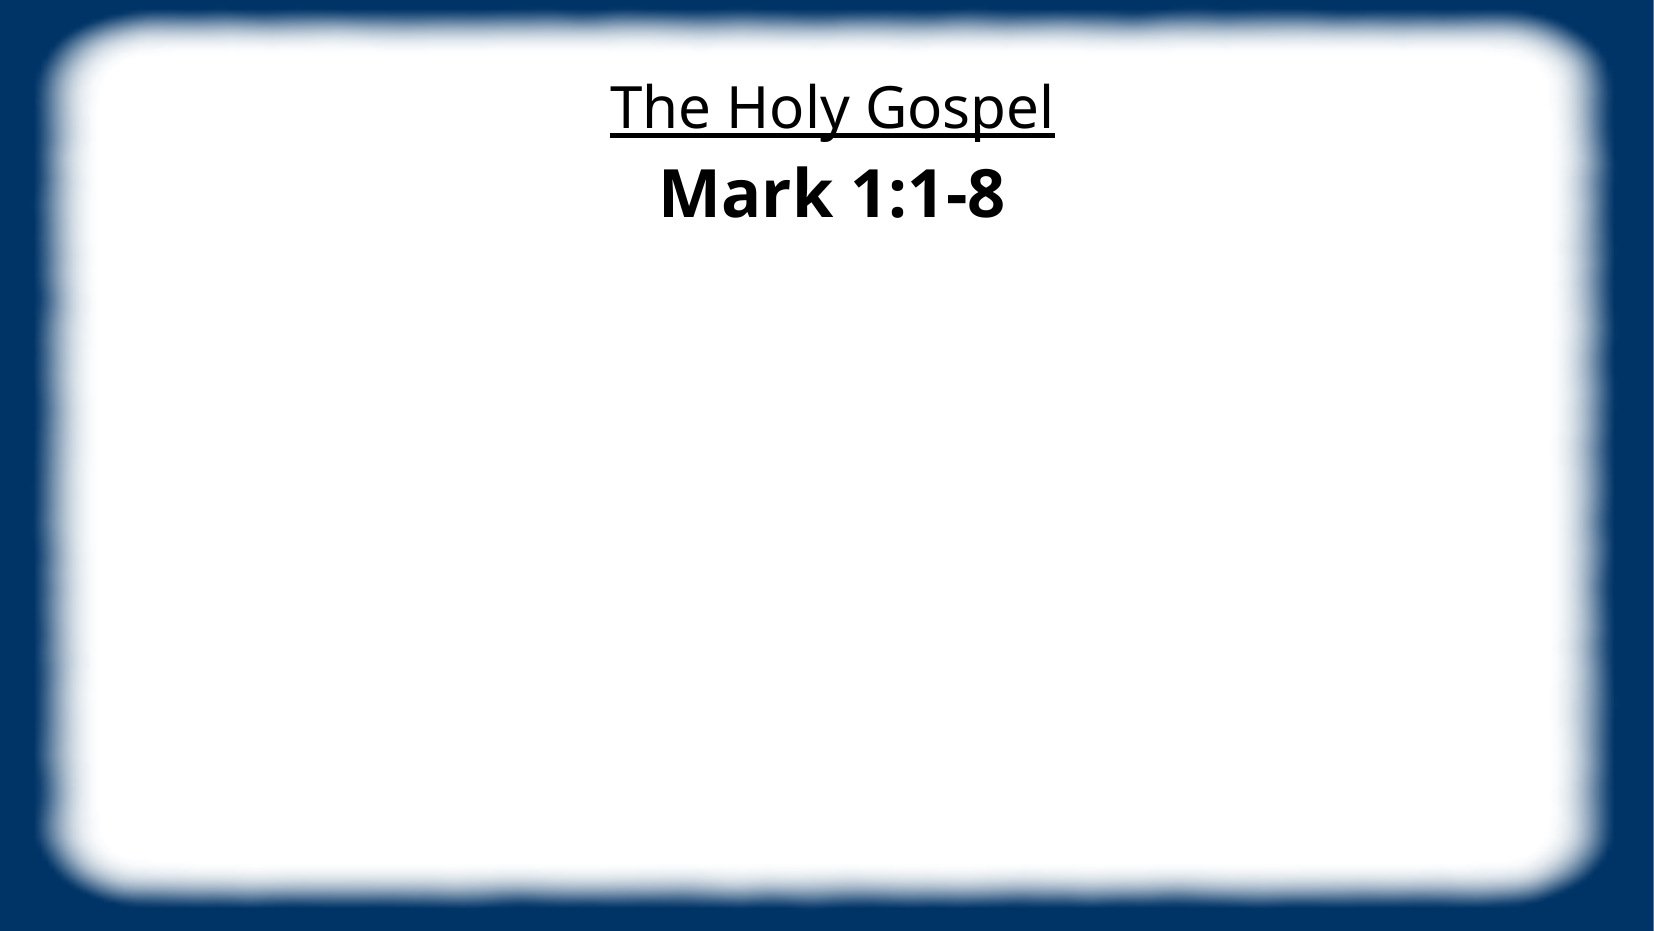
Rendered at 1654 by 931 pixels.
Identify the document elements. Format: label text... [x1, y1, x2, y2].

text_box The Holy Gospel Mark 1:1-8 [105, 59, 1561, 241]
picture [0, 0, 1654, 931]
